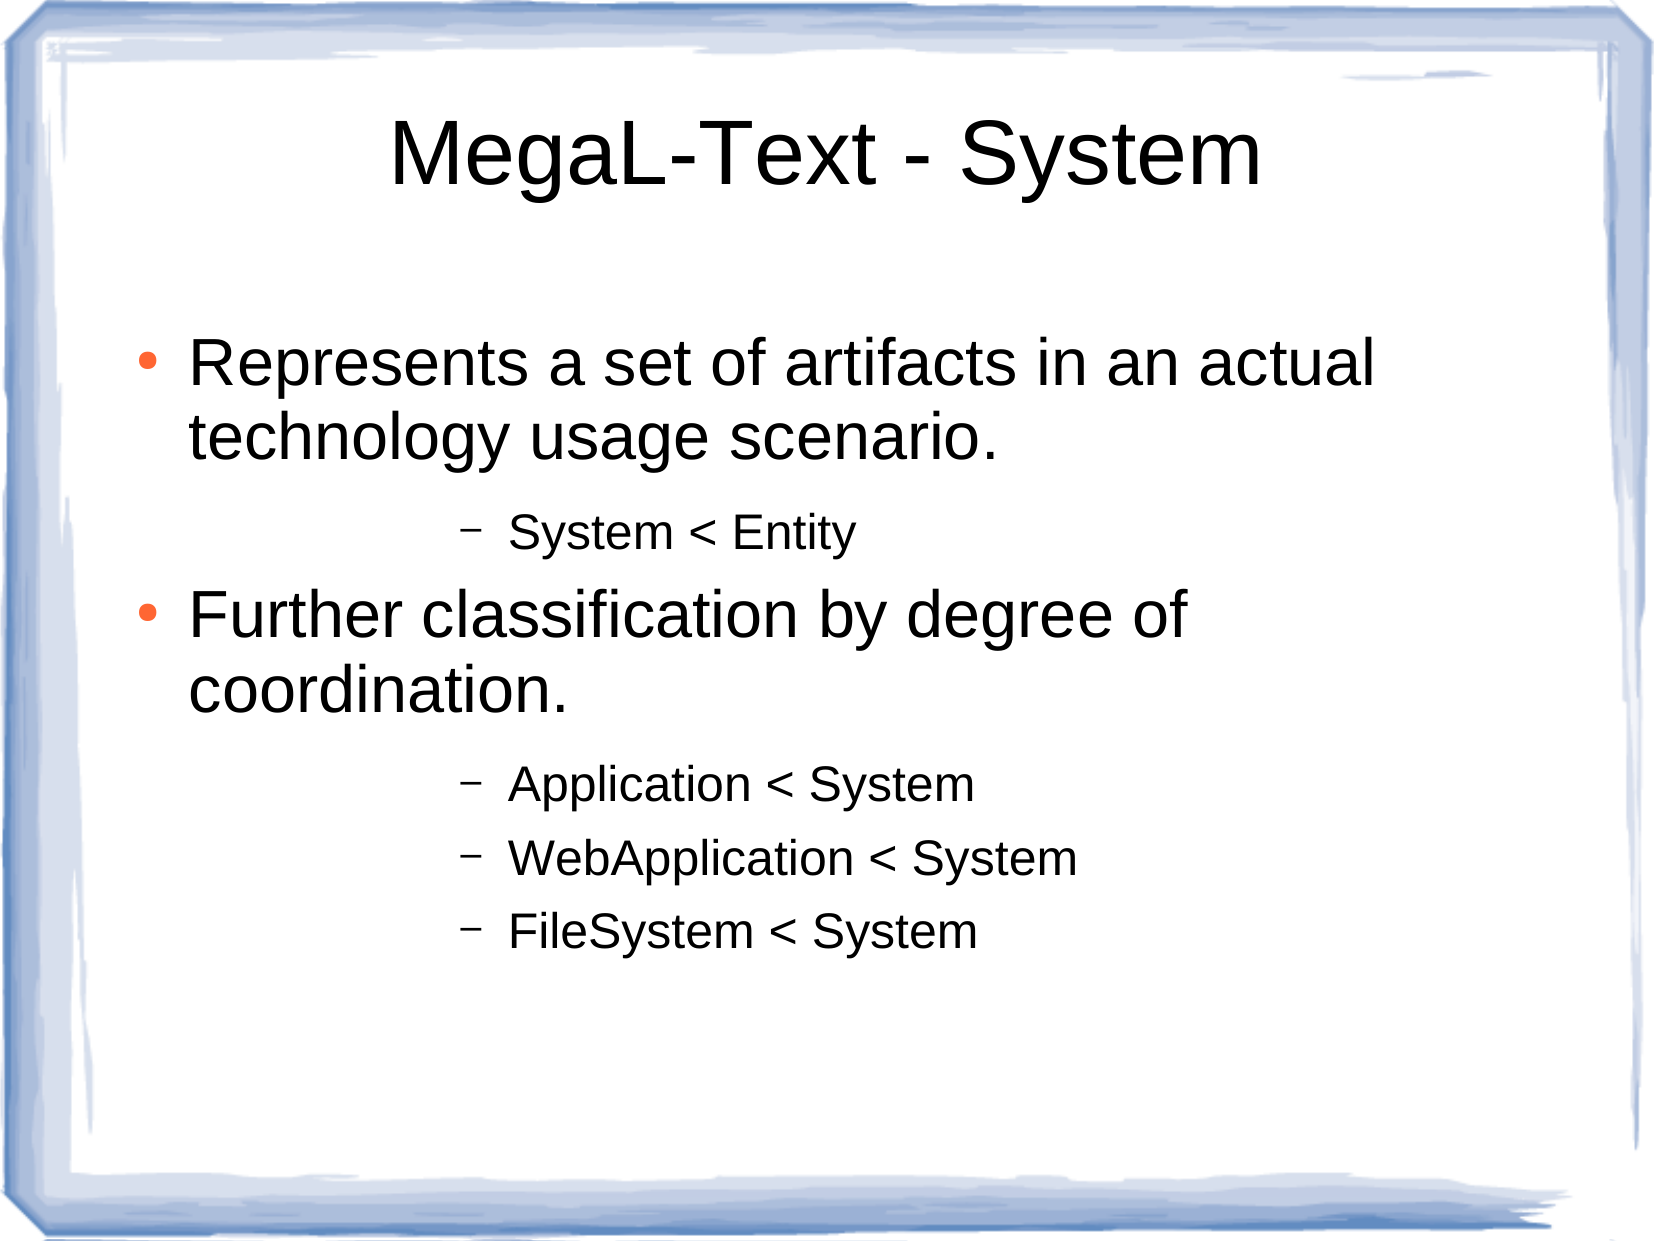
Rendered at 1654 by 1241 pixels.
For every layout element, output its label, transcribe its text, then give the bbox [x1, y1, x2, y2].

picture [0, 0, 1654, 1241]
title MegaL-Text - System [82, 49, 1571, 257]
list Represents a set of artifacts in an actual technology usage scenario. System < Entity Further classification by degree of coordination. Application < System WebApplication < System FileSystem < System [118, 324, 1571, 1004]
